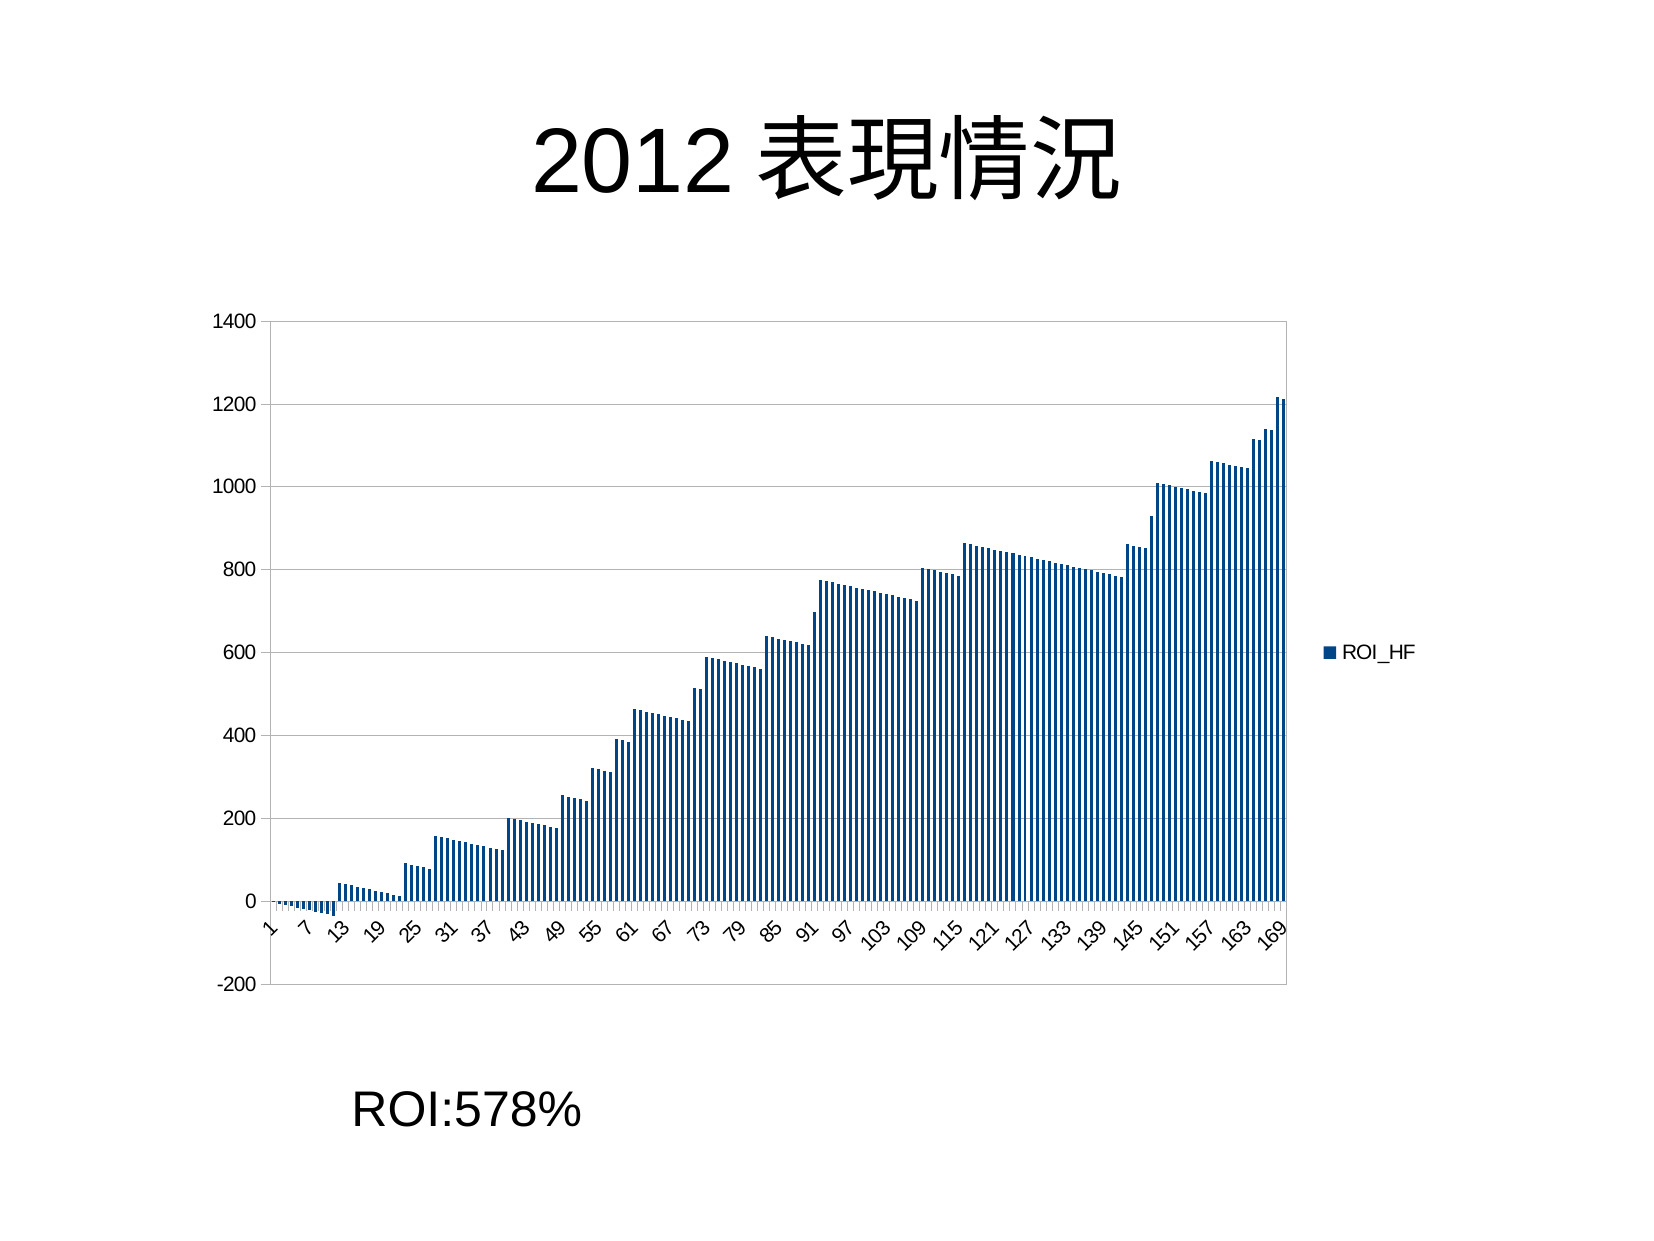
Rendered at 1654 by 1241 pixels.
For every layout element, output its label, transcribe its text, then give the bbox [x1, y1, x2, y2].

chart [187, 295, 1435, 1011]
text_box ROI:578% [336, 1073, 660, 1201]
title 2012表現情況 [82, 49, 1571, 257]
